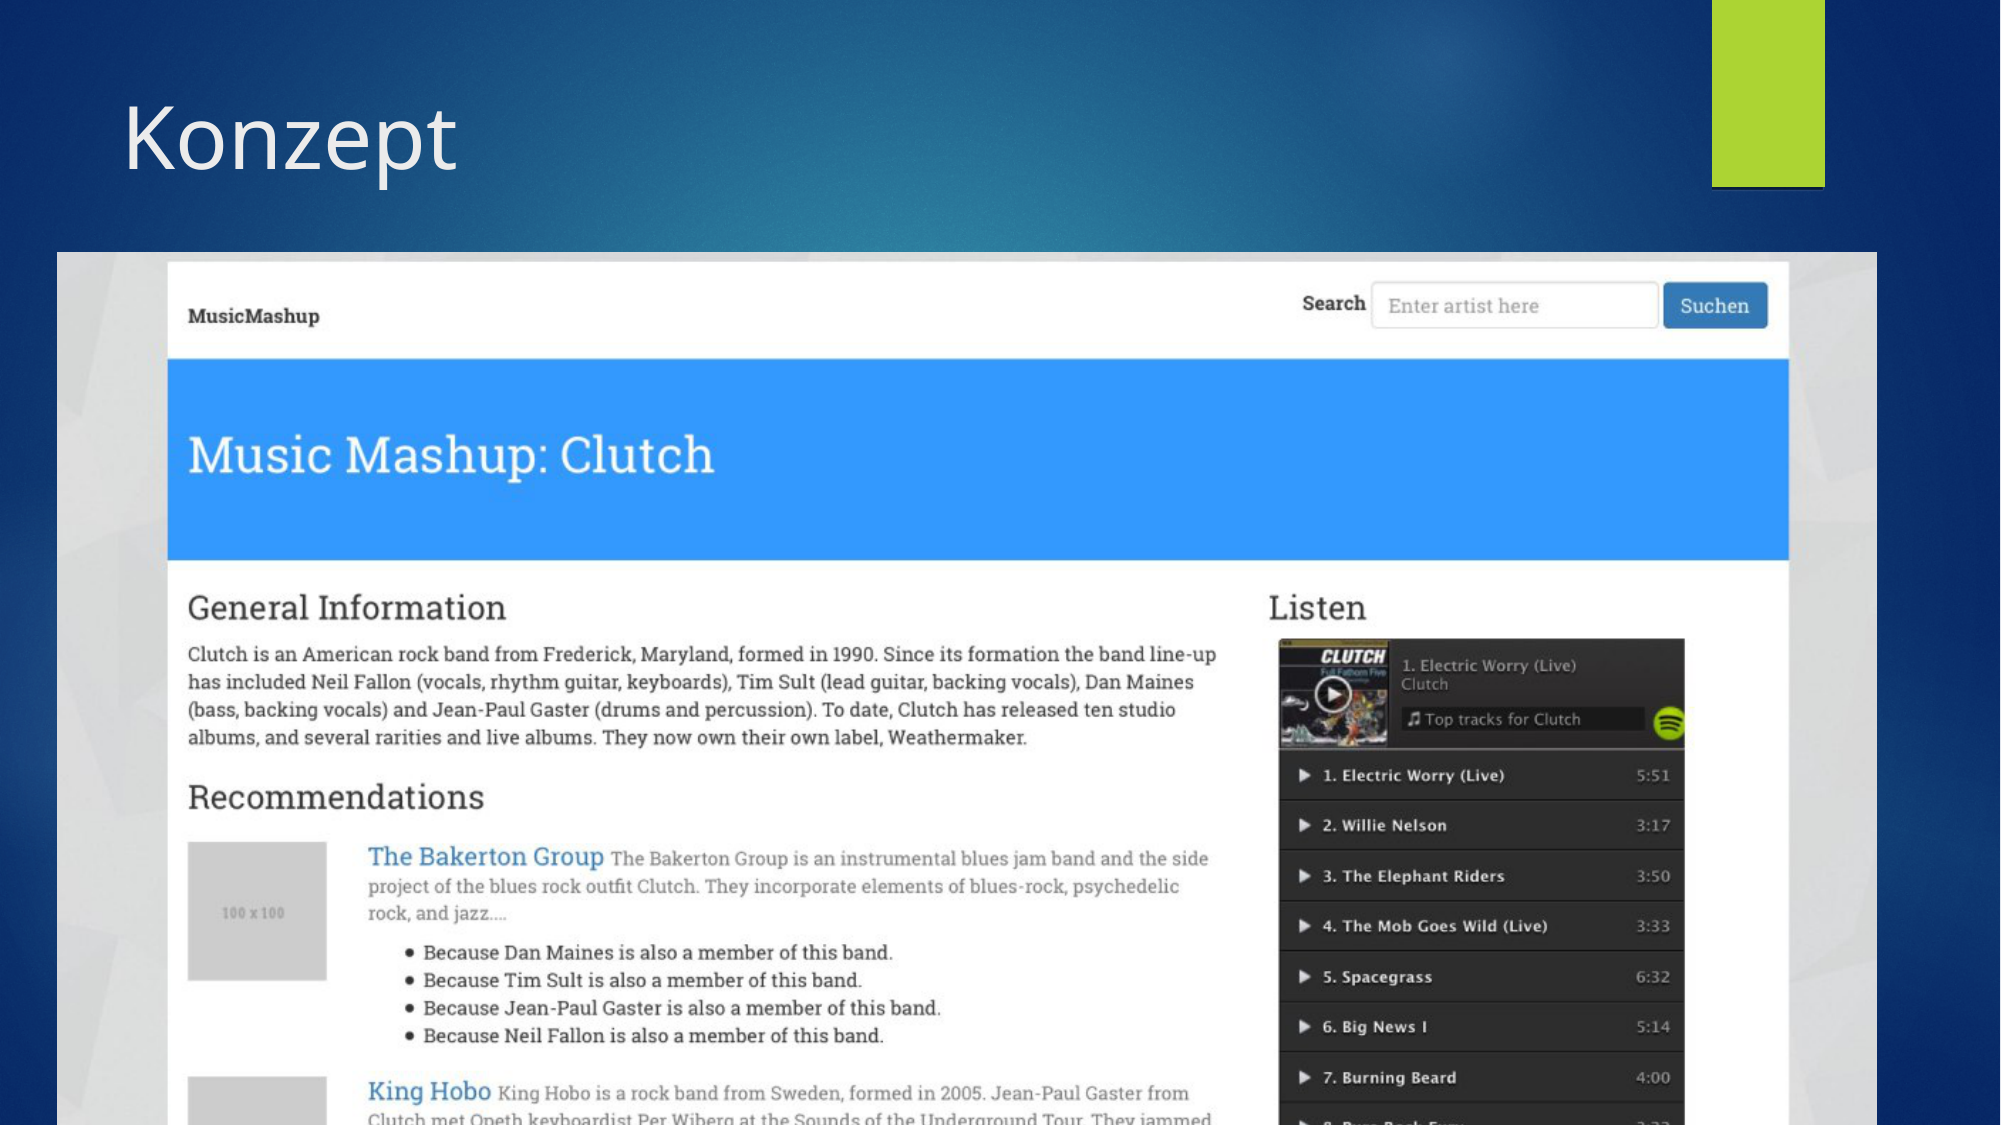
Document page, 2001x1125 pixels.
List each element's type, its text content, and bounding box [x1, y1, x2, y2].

title Konzept [106, 74, 1649, 252]
picture [57, 252, 1877, 1125]
